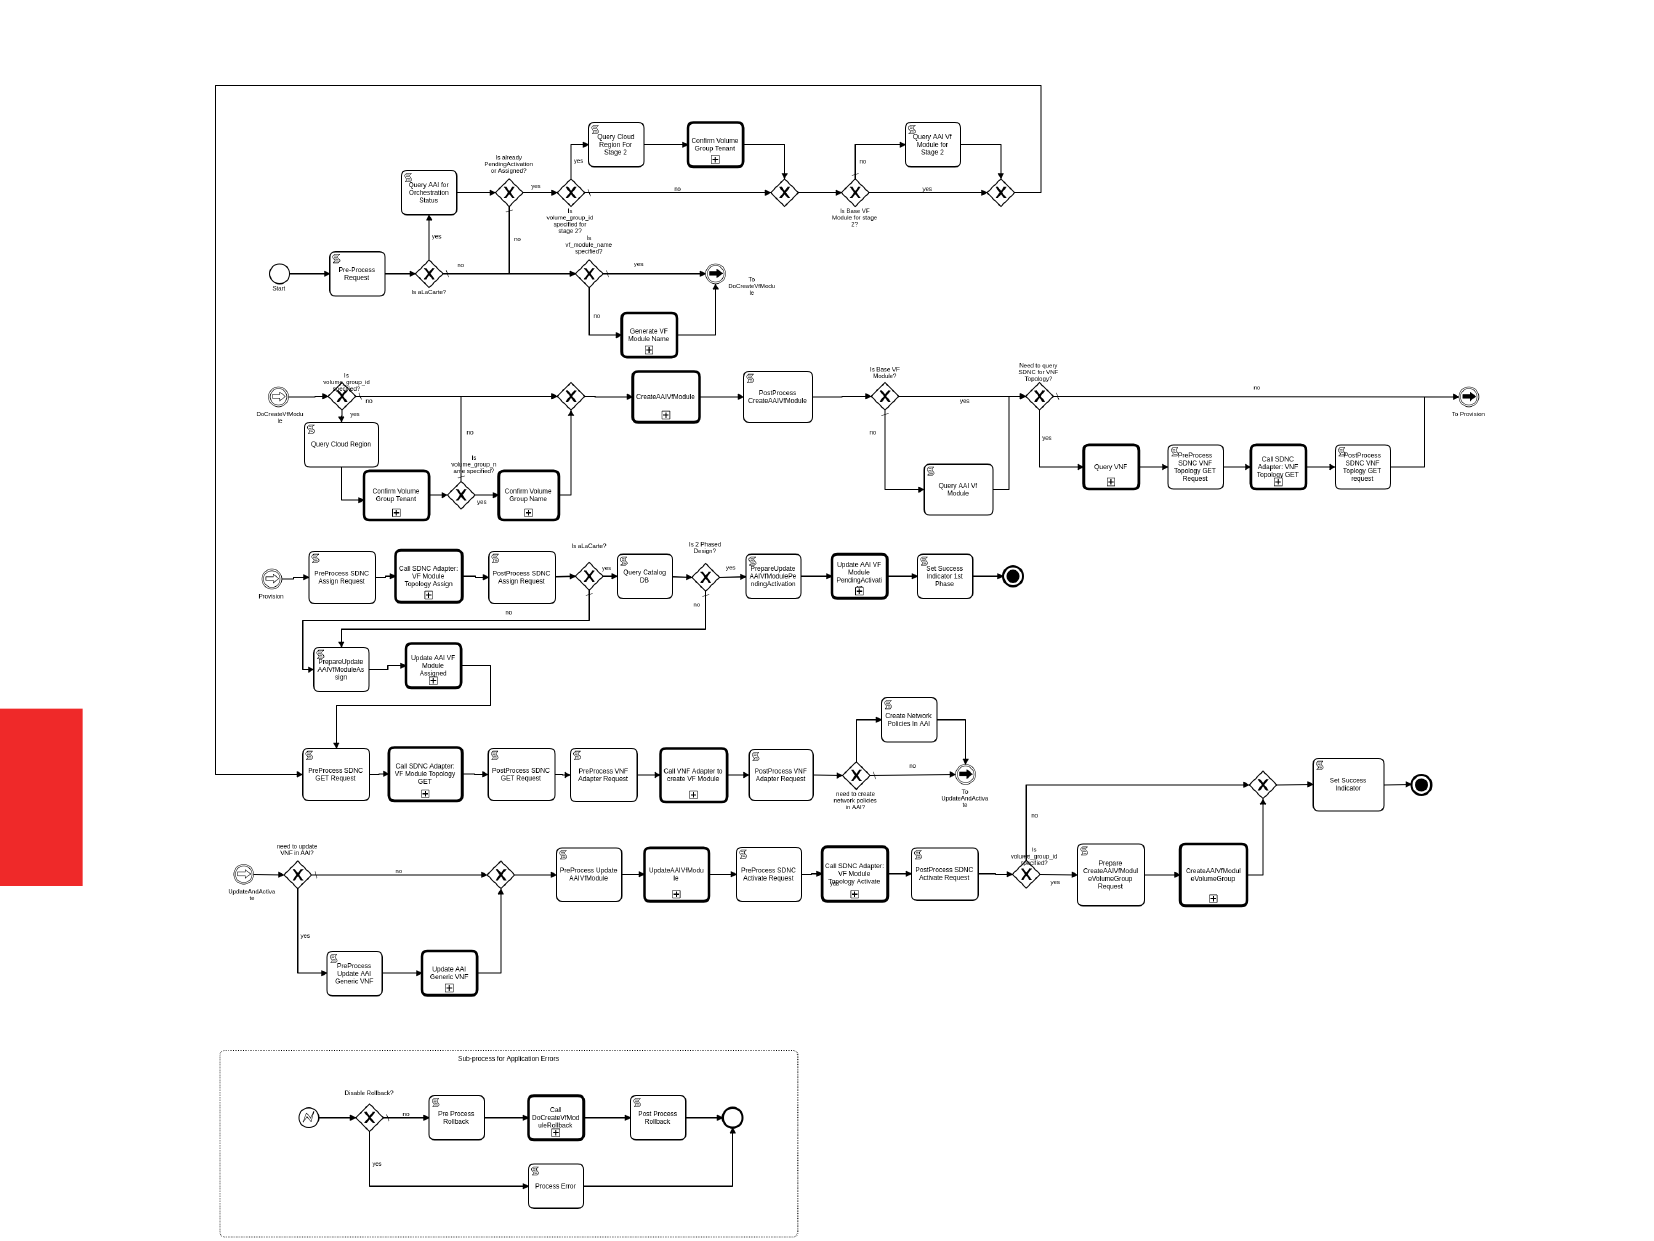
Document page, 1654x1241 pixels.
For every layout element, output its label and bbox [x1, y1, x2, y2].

picture [212, 82, 1489, 1240]
